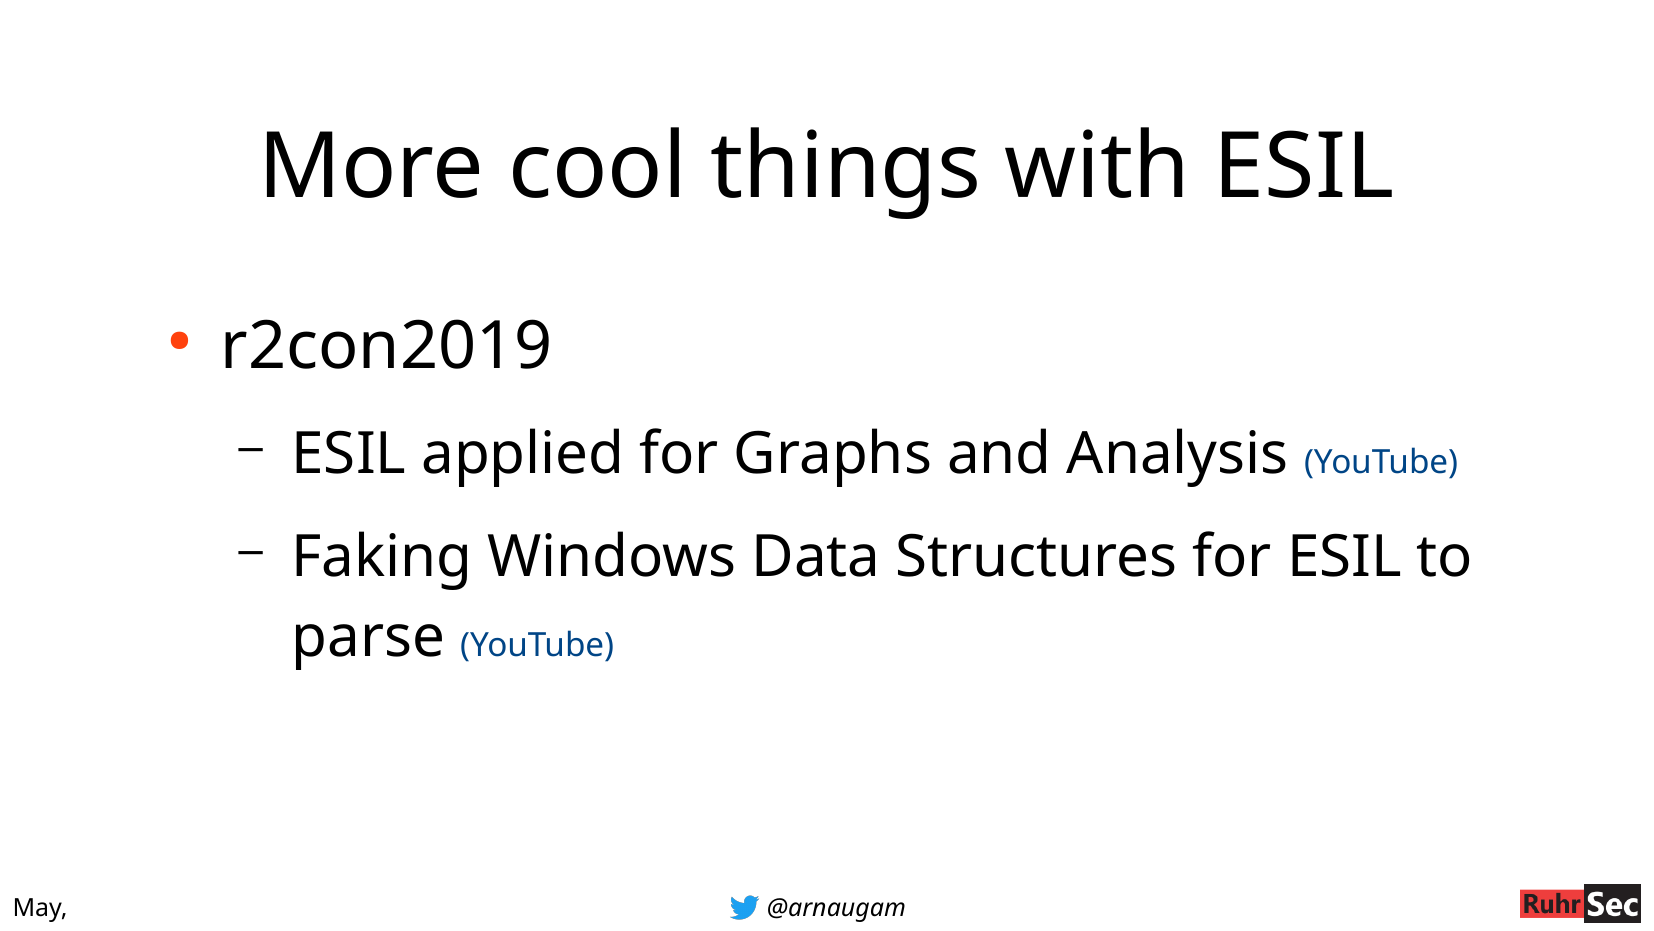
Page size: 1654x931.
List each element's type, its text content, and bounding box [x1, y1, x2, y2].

picture [1520, 884, 1641, 923]
list r2con2019 ESIL applied for Graphs and Analysis (YouTube) Faking Windows Data Structures for ESIL to parse (YouTube) [150, 297, 1501, 822]
picture [721, 884, 768, 931]
title More cool things with ESIL [82, 84, 1571, 240]
